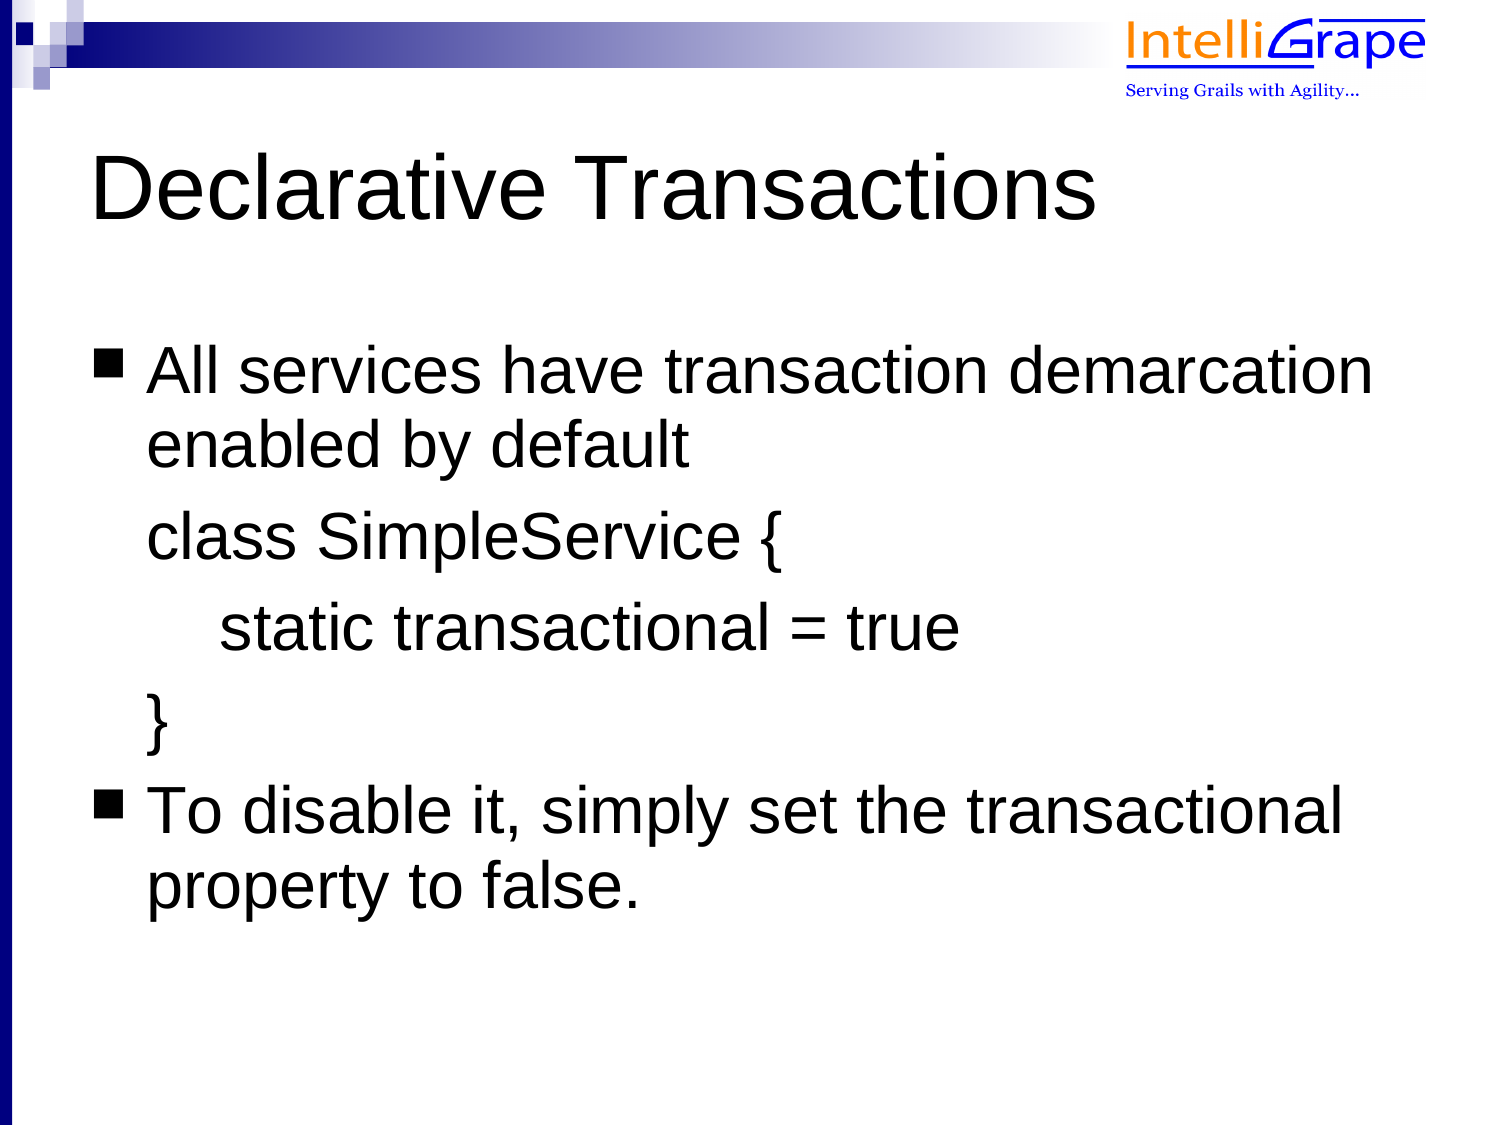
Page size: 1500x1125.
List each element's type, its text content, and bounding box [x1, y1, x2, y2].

title Declarative Transactions [75, 74, 1426, 301]
list All services have transaction demarcation enabled by default class SimpleService { static transactional = true } To disable it, simply set the transactional property to false. [75, 324, 1426, 1068]
picture [1125, 12, 1425, 74]
